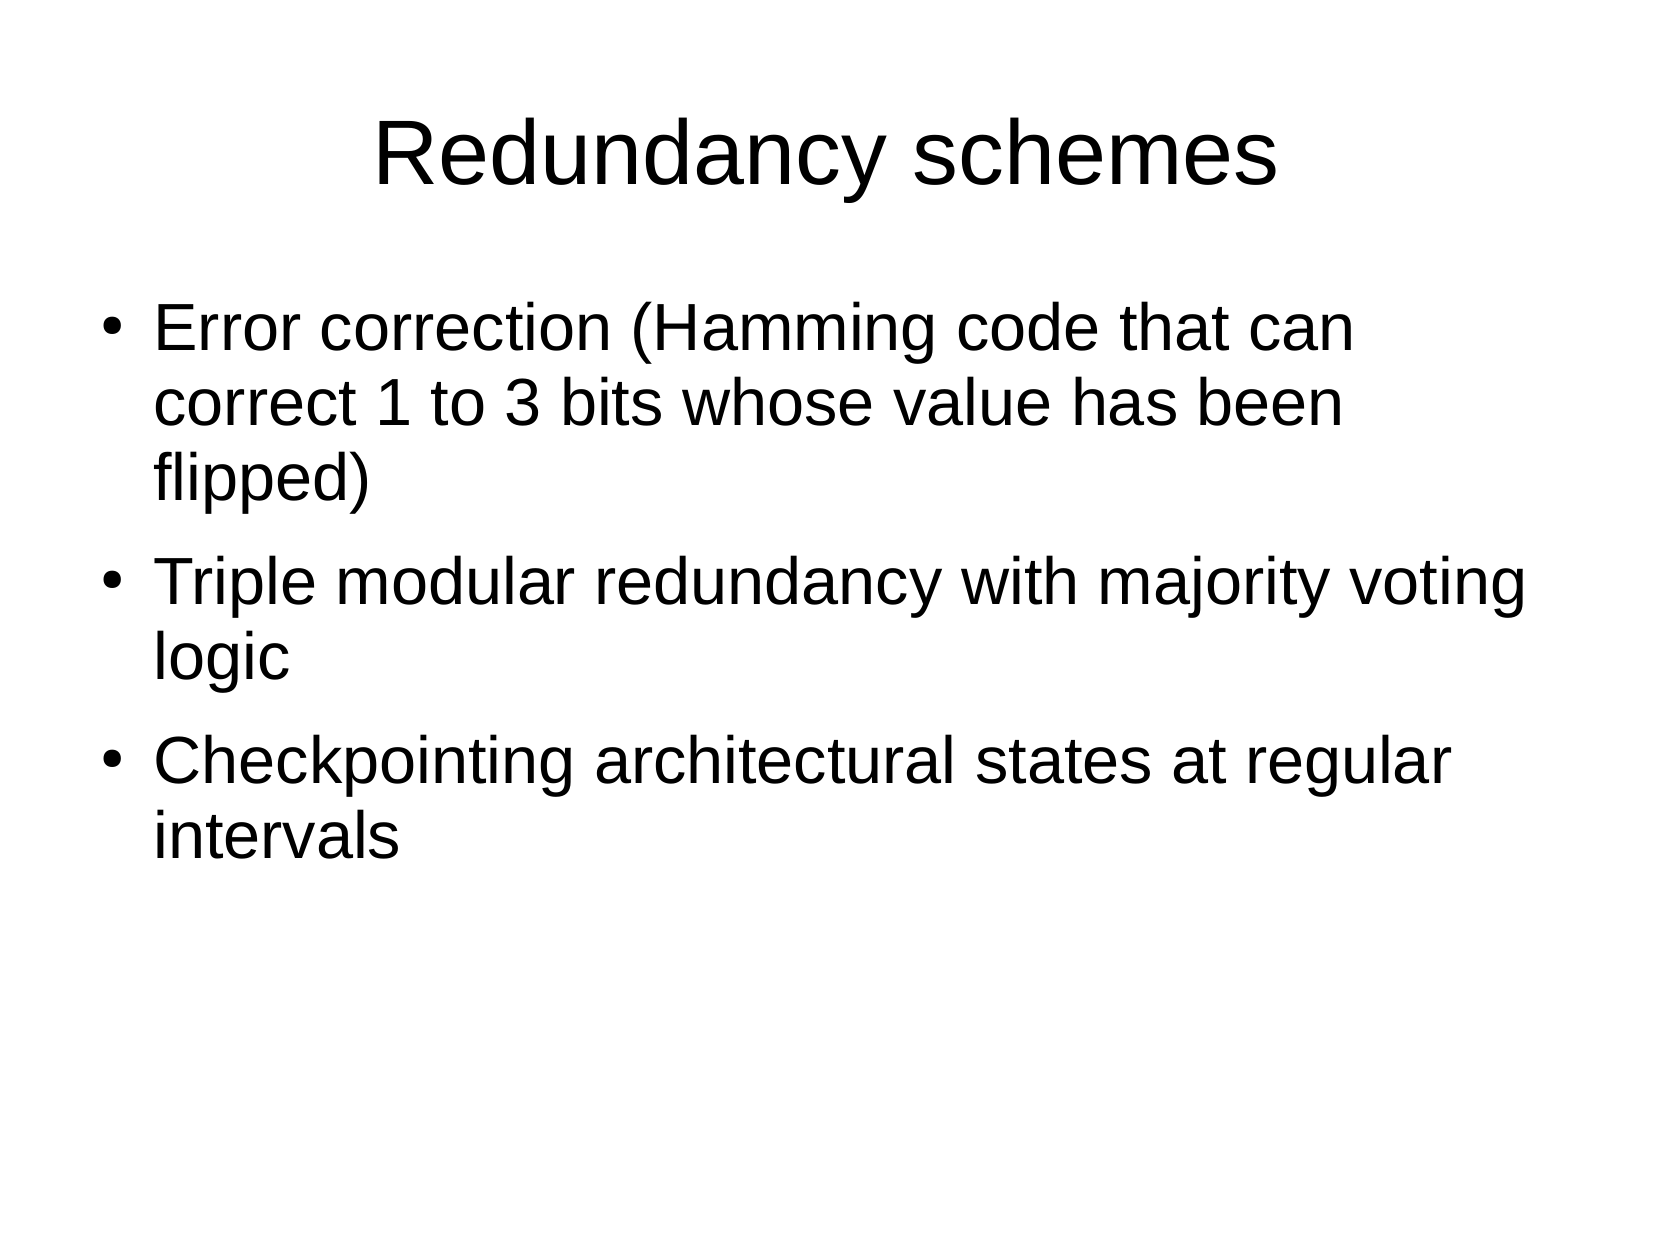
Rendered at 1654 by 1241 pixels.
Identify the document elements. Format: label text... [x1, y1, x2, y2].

list Error correction (Hamming code that can correct 1 to 3 bits whose value has been flipped) Triple modular redundancy with majority voting logic Checkpointing architectural states at regular intervals [82, 290, 1571, 1109]
title Redundancy schemes [82, 49, 1571, 257]
